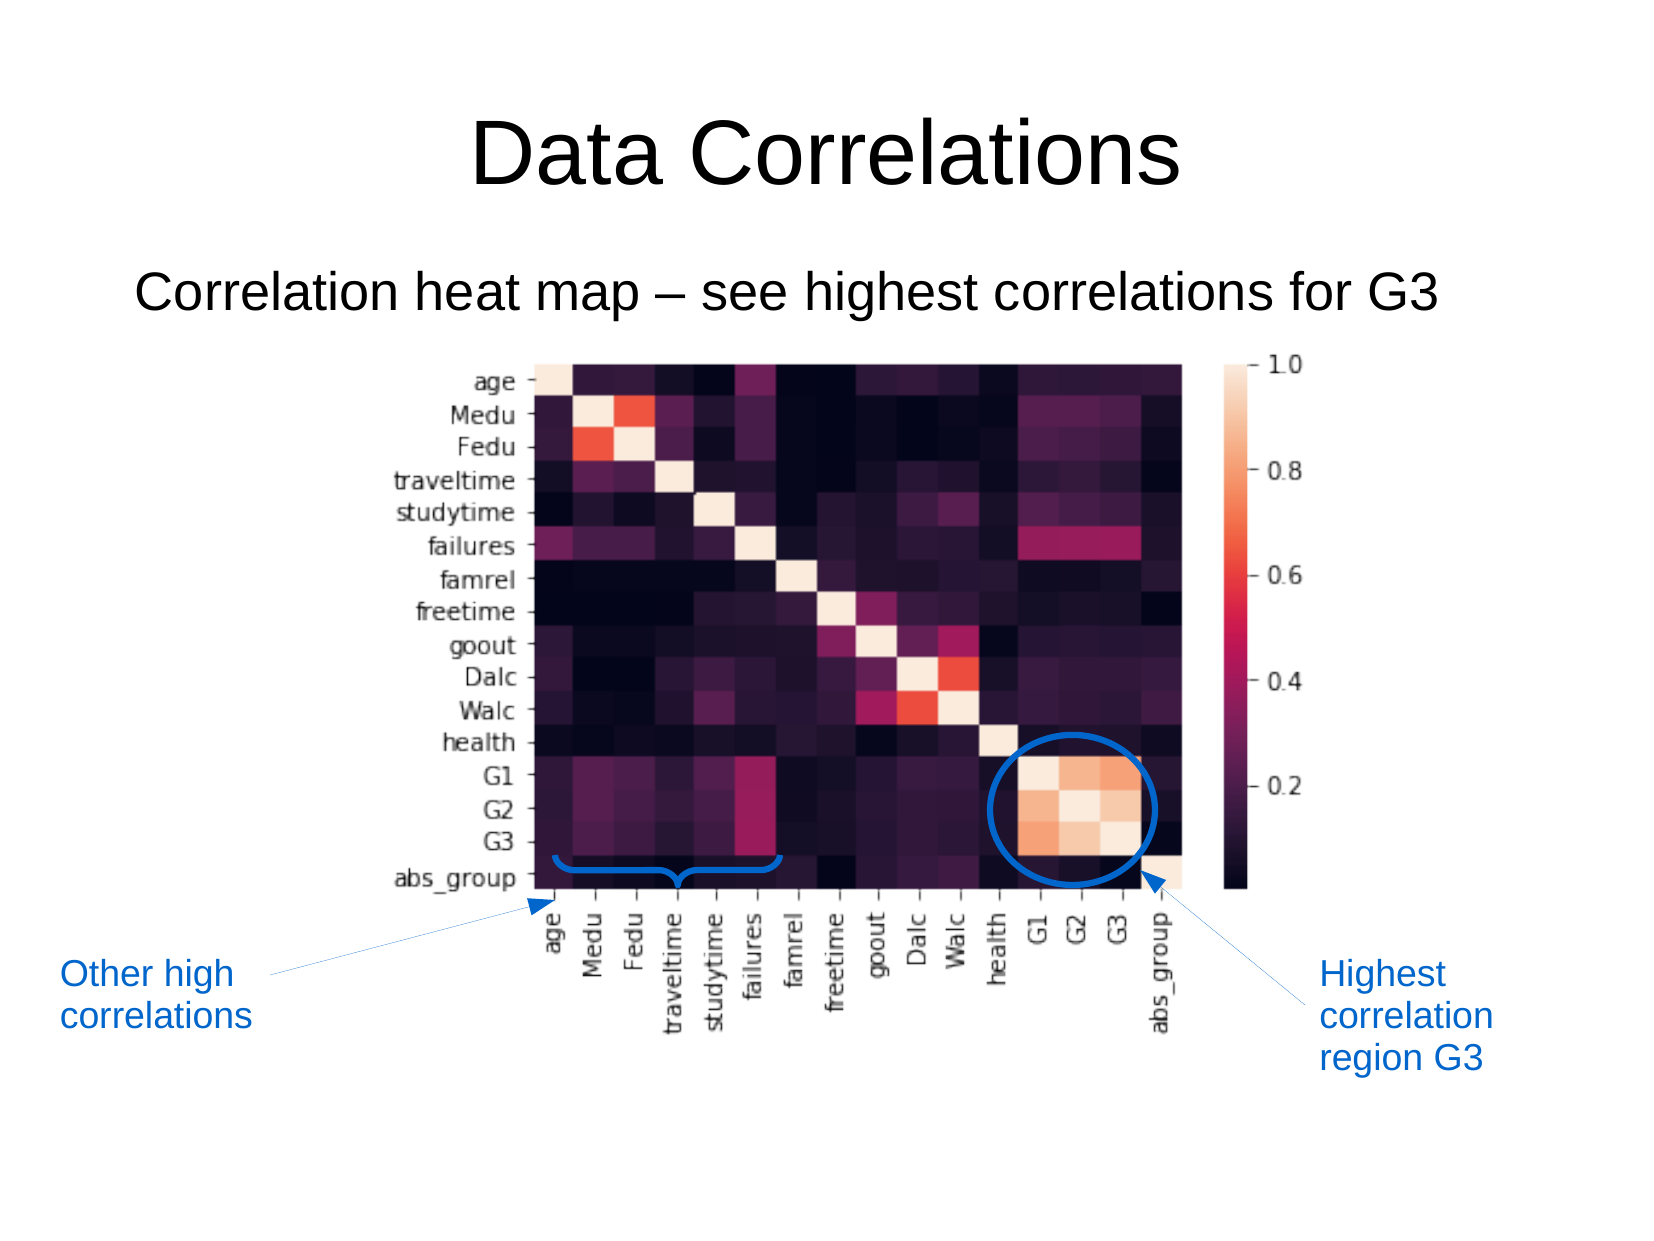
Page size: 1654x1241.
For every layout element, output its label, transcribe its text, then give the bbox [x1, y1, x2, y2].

text_box Other high correlations [44, 945, 270, 1044]
title Data Correlations [82, 49, 1571, 257]
text_box Correlation heat map – see highest correlations for G3 [119, 254, 1486, 391]
text_box Highest correlation region G3 [1304, 945, 1530, 1087]
text_box [990, 734, 1156, 886]
picture [375, 391, 1321, 1051]
